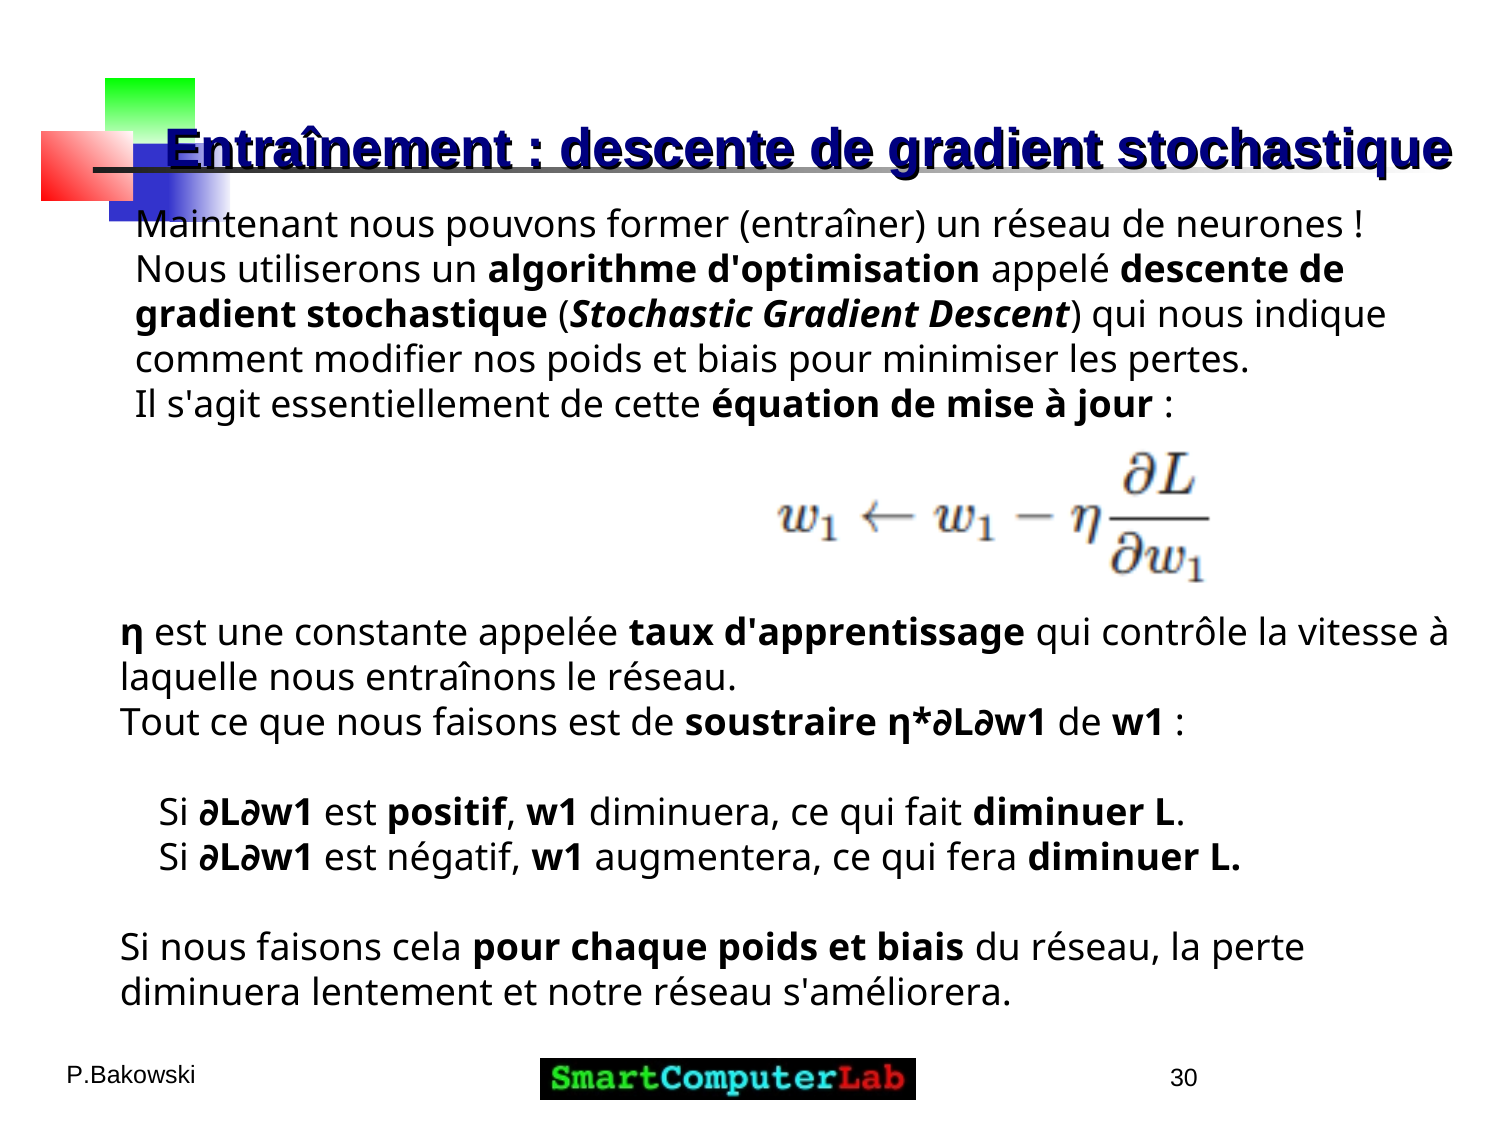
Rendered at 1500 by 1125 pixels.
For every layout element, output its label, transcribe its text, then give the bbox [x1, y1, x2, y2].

text_box η est une constante appelée taux d'apprentissage qui contrôle la vitesse à laquelle nous entraînons le réseau. Tout ce que nous faisons est de soustraire η*∂L∂w1 de w1 : Si ∂L∂w1 est positif, w1 diminuera, ce qui fait diminuer L. Si ∂L∂w1 est négatif, w1 augmentera, ce qui fera diminuer L. Si nous faisons cela pour chaque poids et biais du réseau, la perte diminuera lentement et notre réseau s'améliorera. [105, 600, 1471, 1021]
picture [679, 478, 1351, 600]
picture [540, 1058, 916, 1100]
title Entraînement : descente de gradient stochastique [150, 104, 1486, 186]
text_box Maintenant nous pouvons former (entraîner) un réseau de neurones ! Nous utiliserons un algorithme d'optimisation appelé descente de gradient stochastique (Stochastic Gradient Descent) qui nous indique comment modifier nos poids et biais pour minimiser les pertes. Il s'agit essentiellement de cette équation de mise à jour : [120, 192, 1441, 478]
